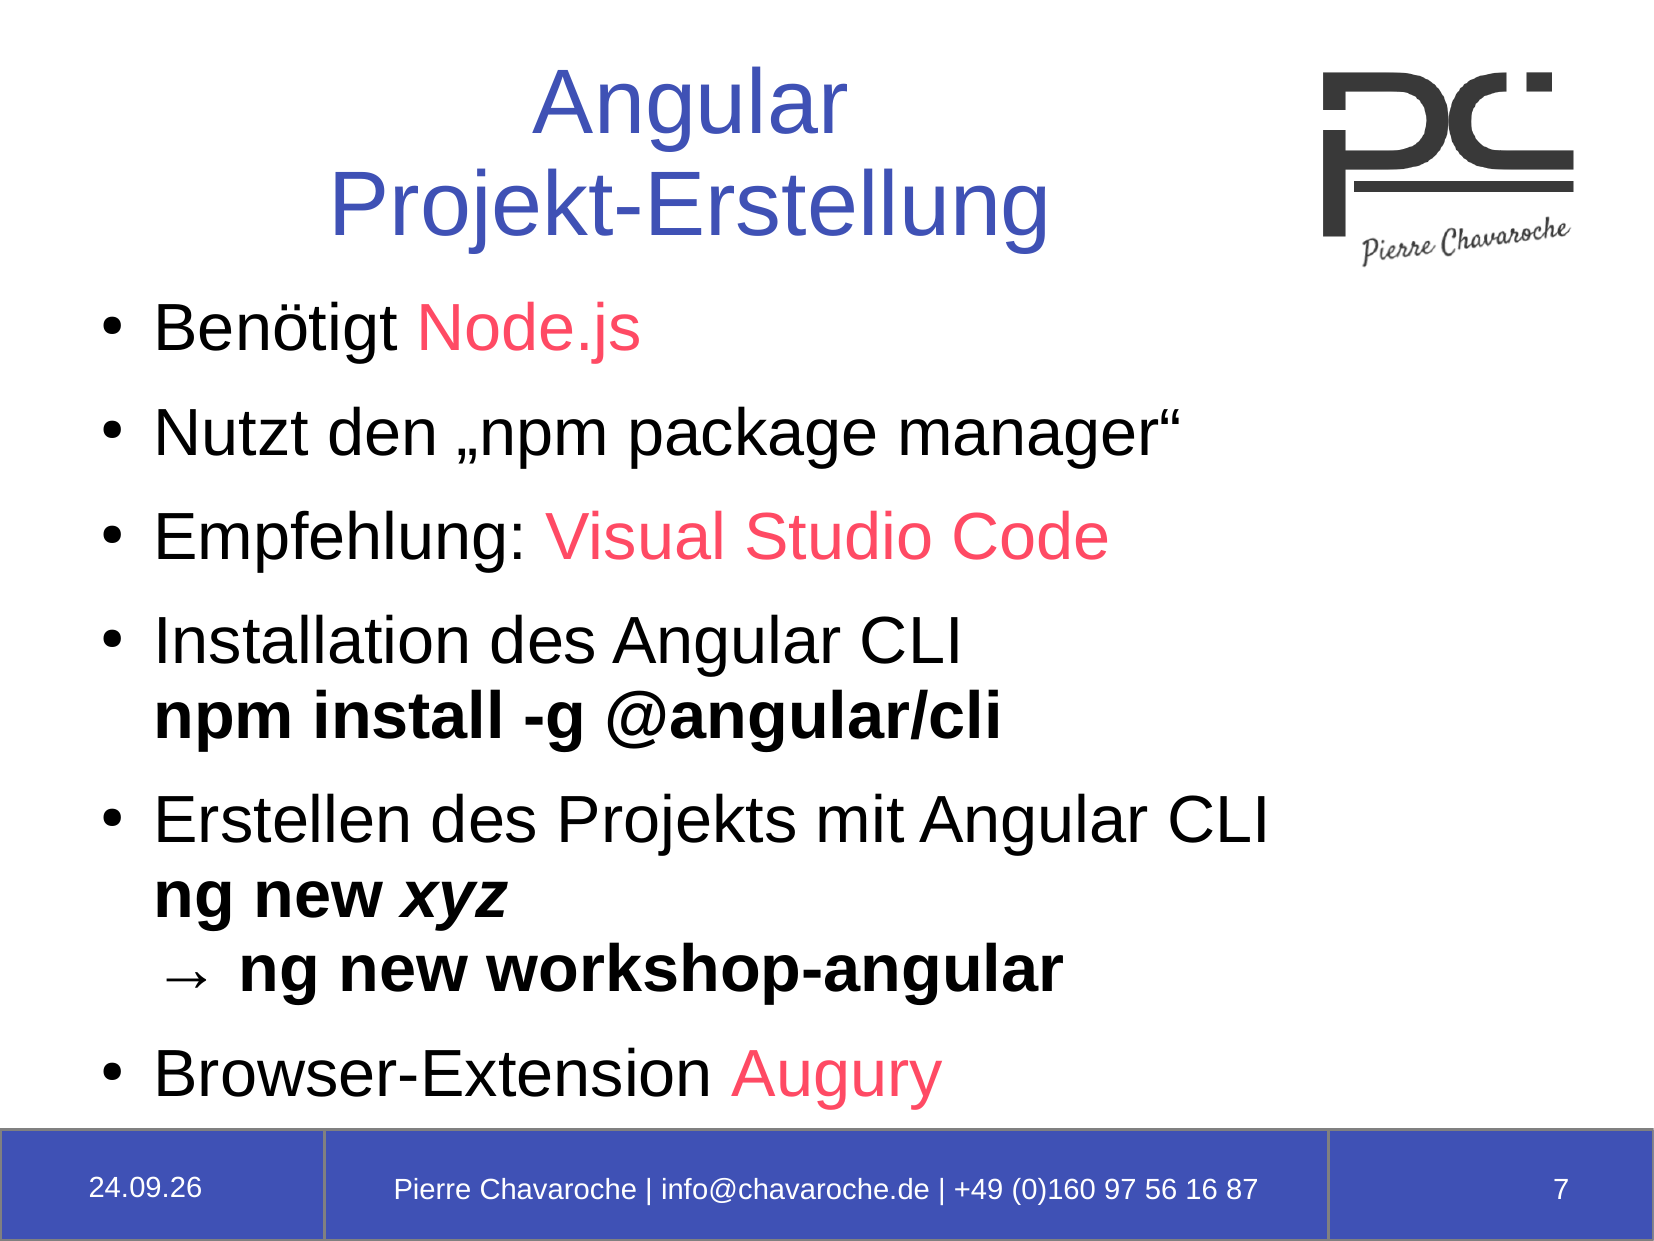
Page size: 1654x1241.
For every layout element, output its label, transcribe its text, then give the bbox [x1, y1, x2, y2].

title Angular Projekt-Erstellung [82, 49, 1300, 257]
picture [1307, 29, 1589, 311]
list Benötigt Node.js Nutzt den „npm package manager“ Empfehlung: Visual Studio Code Installation des Angular CLI npm install -g @angular/cli Erstellen des Projekts mit Angular CLI ng new xyz → ng new workshop-angular Browser-Extension Augury [82, 290, 1571, 1111]
